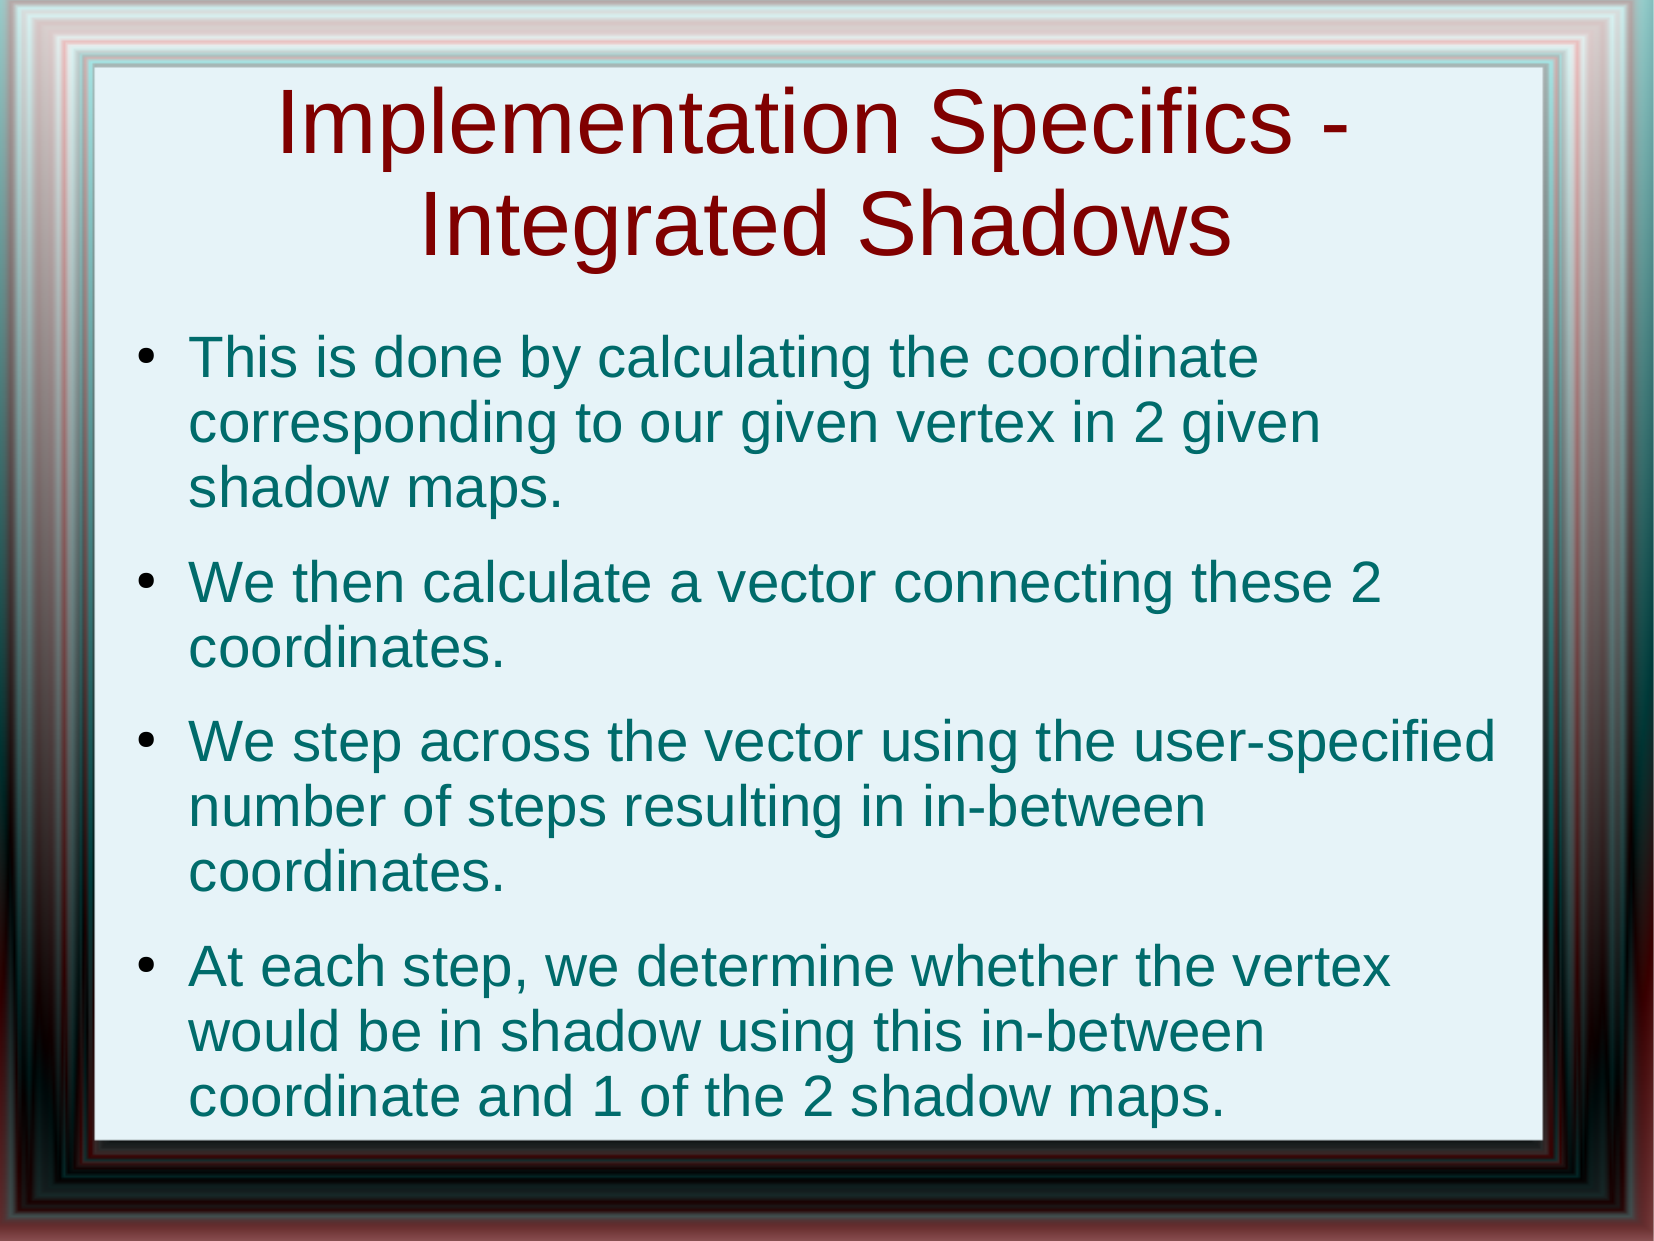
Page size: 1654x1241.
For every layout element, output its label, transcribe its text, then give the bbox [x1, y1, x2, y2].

picture [0, 0, 1654, 1241]
list This is done by calculating the coordinate corresponding to our given vertex in 2 given shadow maps. We then calculate a vector connecting these 2 coordinates. We step across the vector using the user-specified number of steps resulting in in-between coordinates. At each step, we determine whether the vertex would be in shadow using this in-between coordinate and 1 of the 2 shadow maps. [118, 324, 1506, 1127]
title Implementation Specifics - Integrated Shadows [118, 70, 1536, 276]
